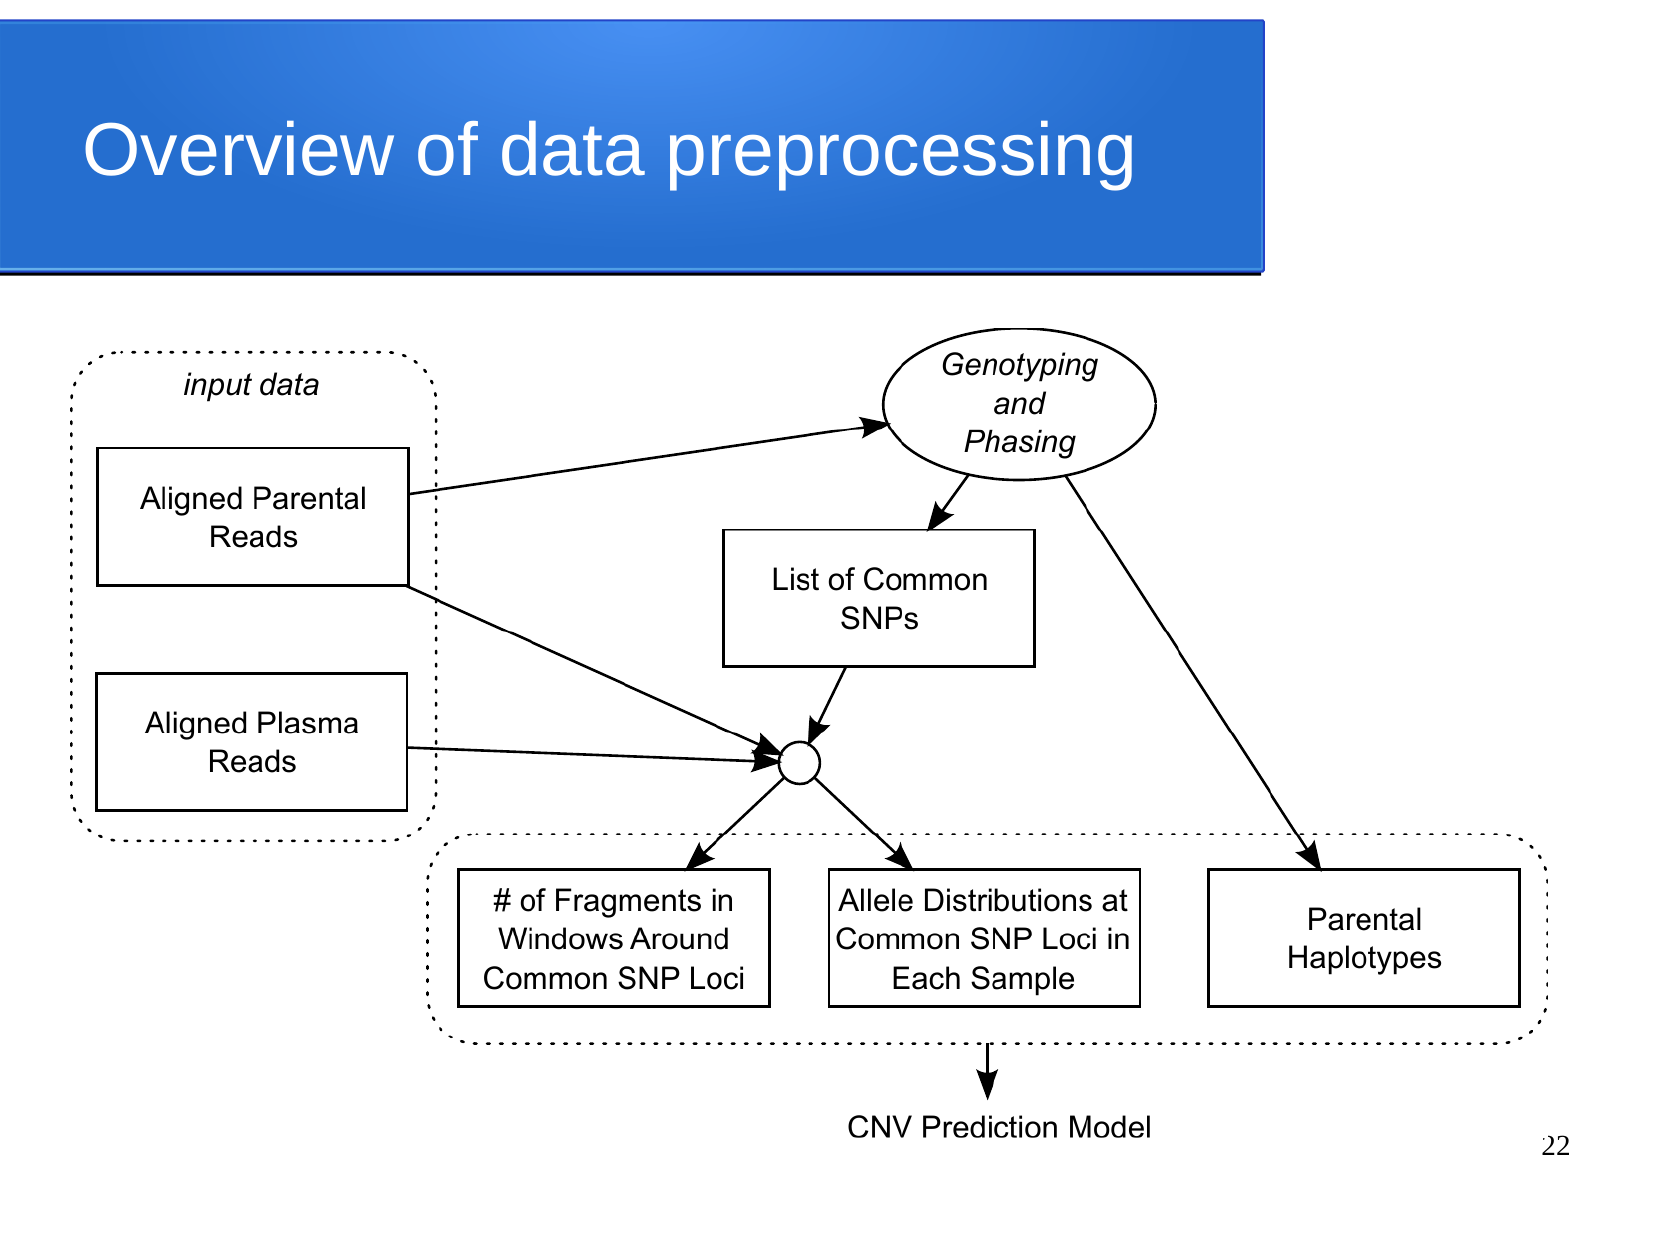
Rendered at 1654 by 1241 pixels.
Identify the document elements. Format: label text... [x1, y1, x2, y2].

picture [70, 328, 1548, 1138]
title Overview of data preprocessing [82, 47, 1235, 252]
